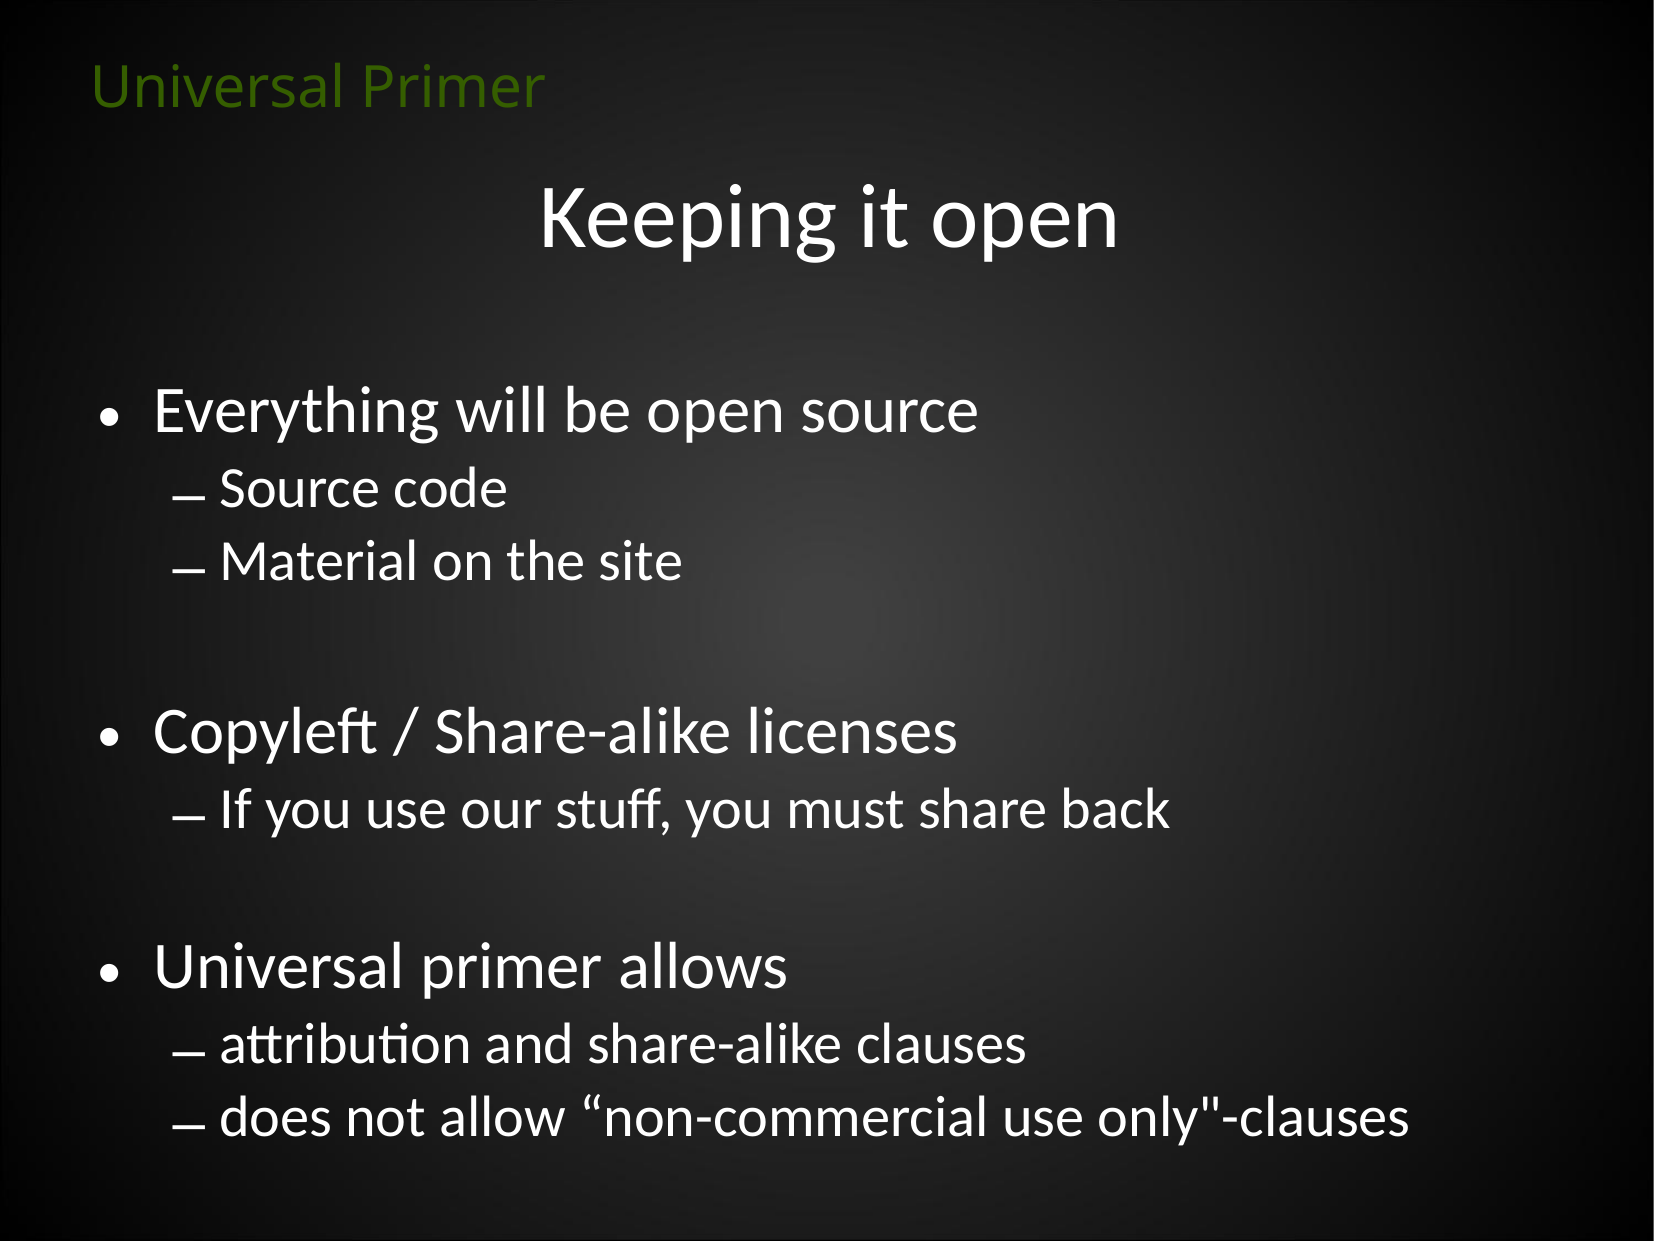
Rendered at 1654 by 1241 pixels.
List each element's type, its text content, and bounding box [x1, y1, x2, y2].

title Keeping it open [86, 112, 1576, 338]
list Everything will be open source Source code Material on the site Copyleft / Share-alike licenses If you use our stuff, you must share back Universal primer allows attribution and share-alike clauses does not allow “non-commercial use only"-clauses [82, 375, 1571, 1201]
picture [0, 0, 1654, 1241]
